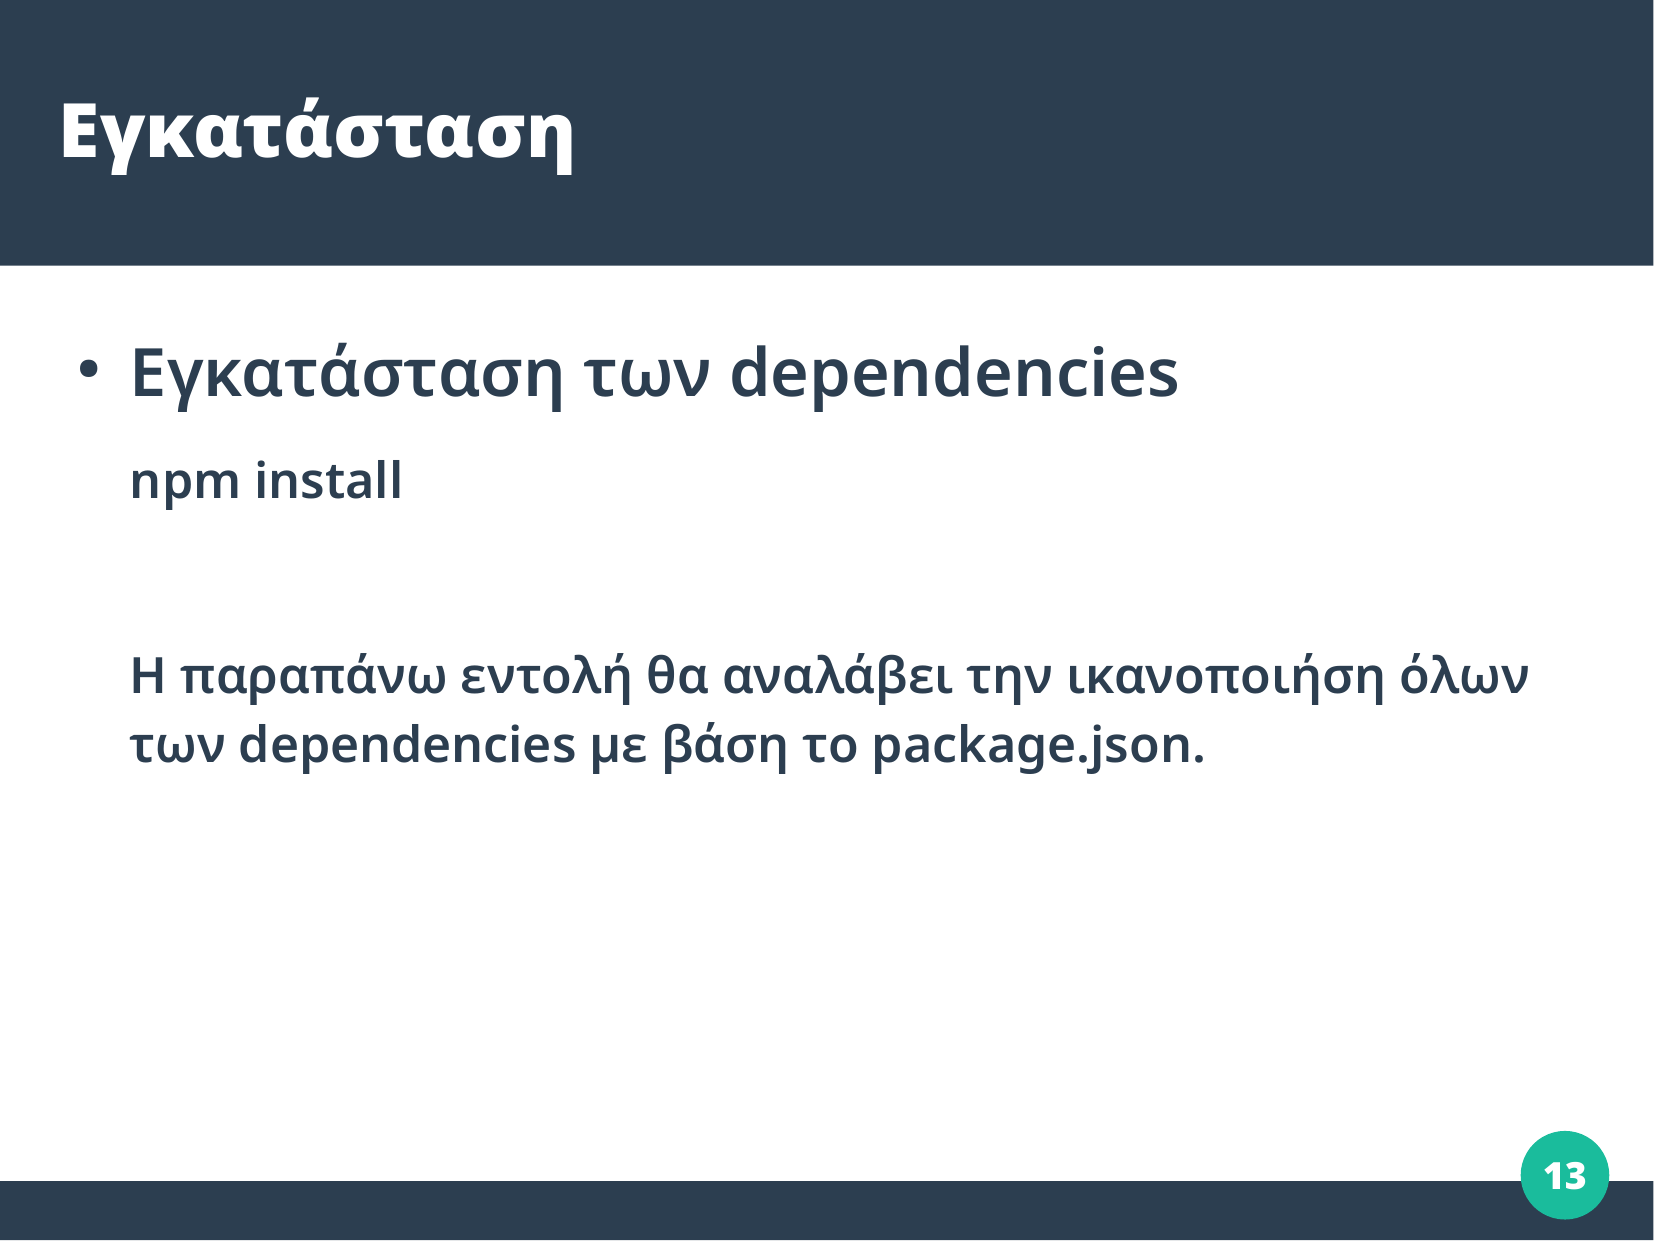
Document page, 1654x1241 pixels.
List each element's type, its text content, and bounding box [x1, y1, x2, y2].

title Εγκατάσταση [59, 49, 1595, 207]
list Εγκατάσταση των dependencies npm install H παραπάνω εντολή θα αναλάβει την ικανοποιήση όλων των dependencies με βάση το package.json. [59, 324, 1595, 1152]
